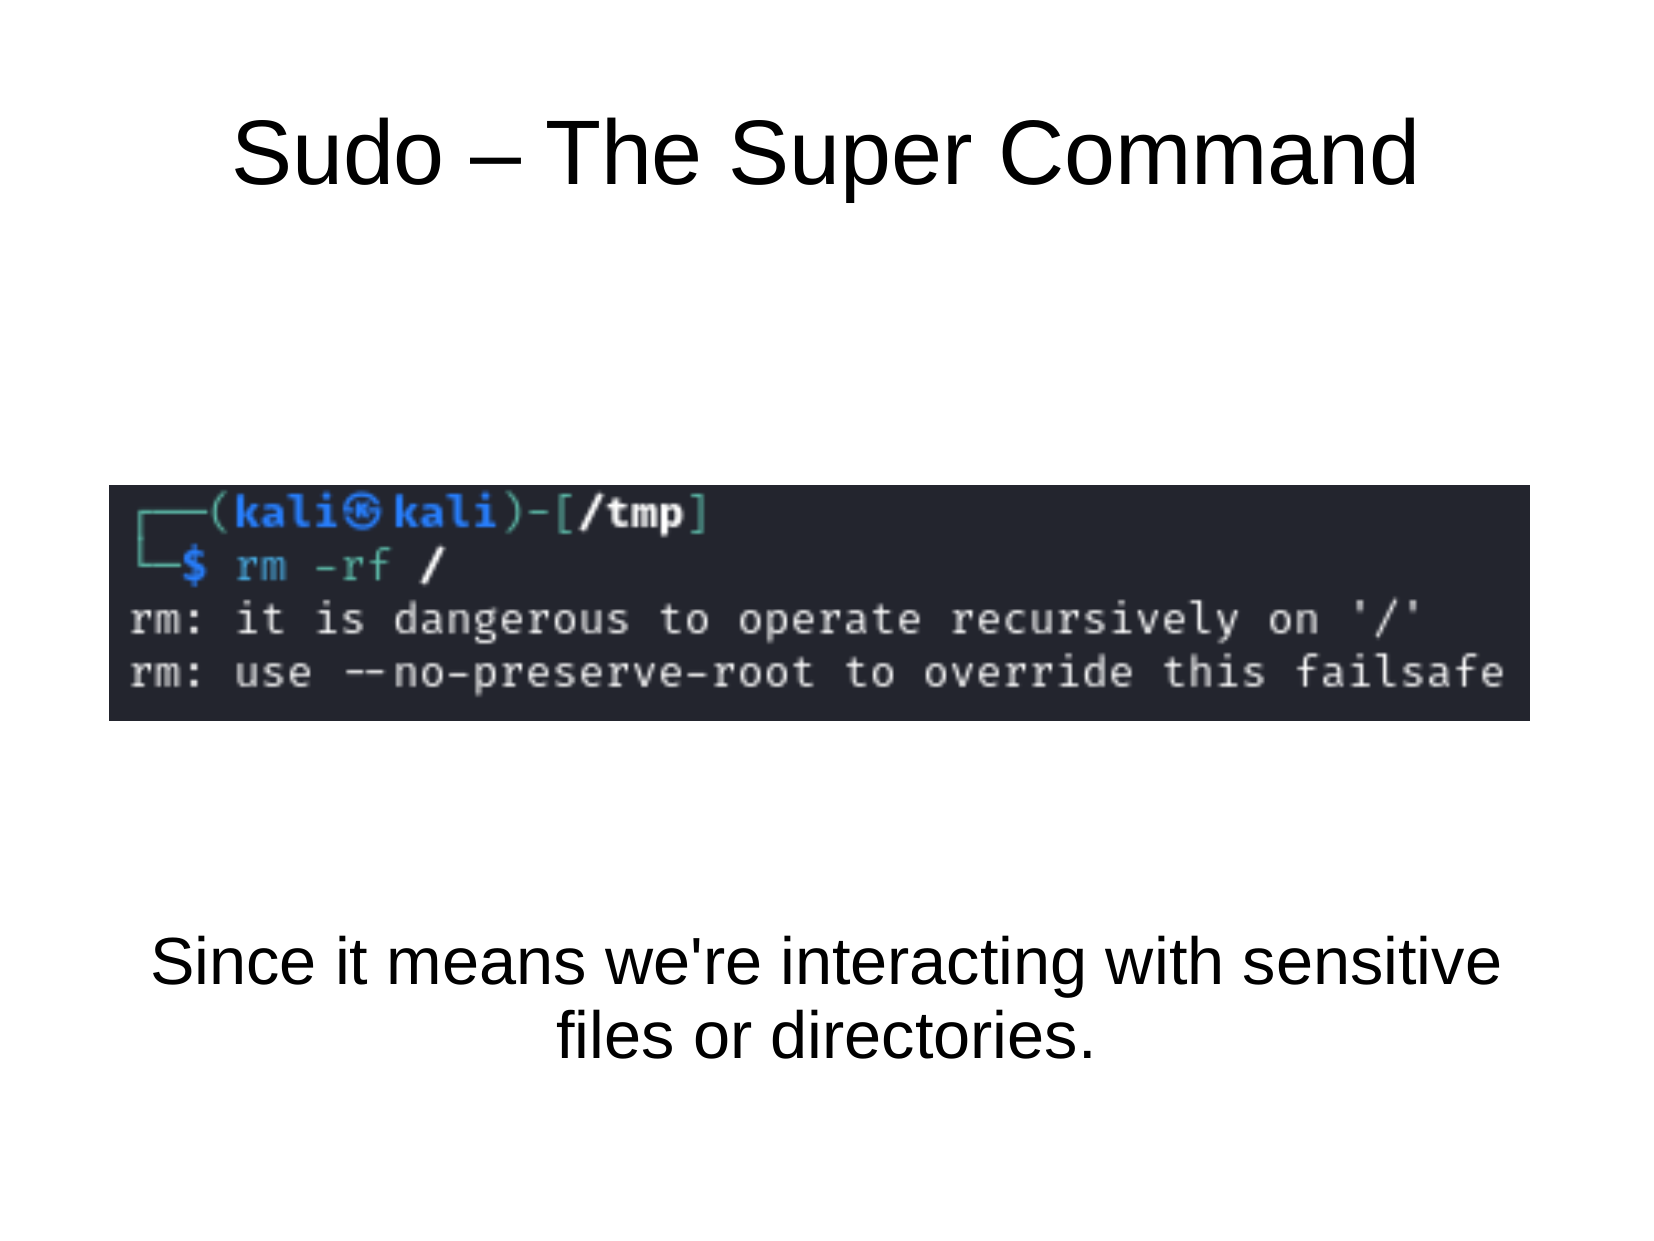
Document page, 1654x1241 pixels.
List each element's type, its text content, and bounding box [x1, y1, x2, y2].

picture [109, 485, 1530, 721]
subtitle Since it means we're interacting with sensitive files or directories. [82, 290, 1571, 1109]
title Sudo – The Super Command [82, 49, 1571, 257]
